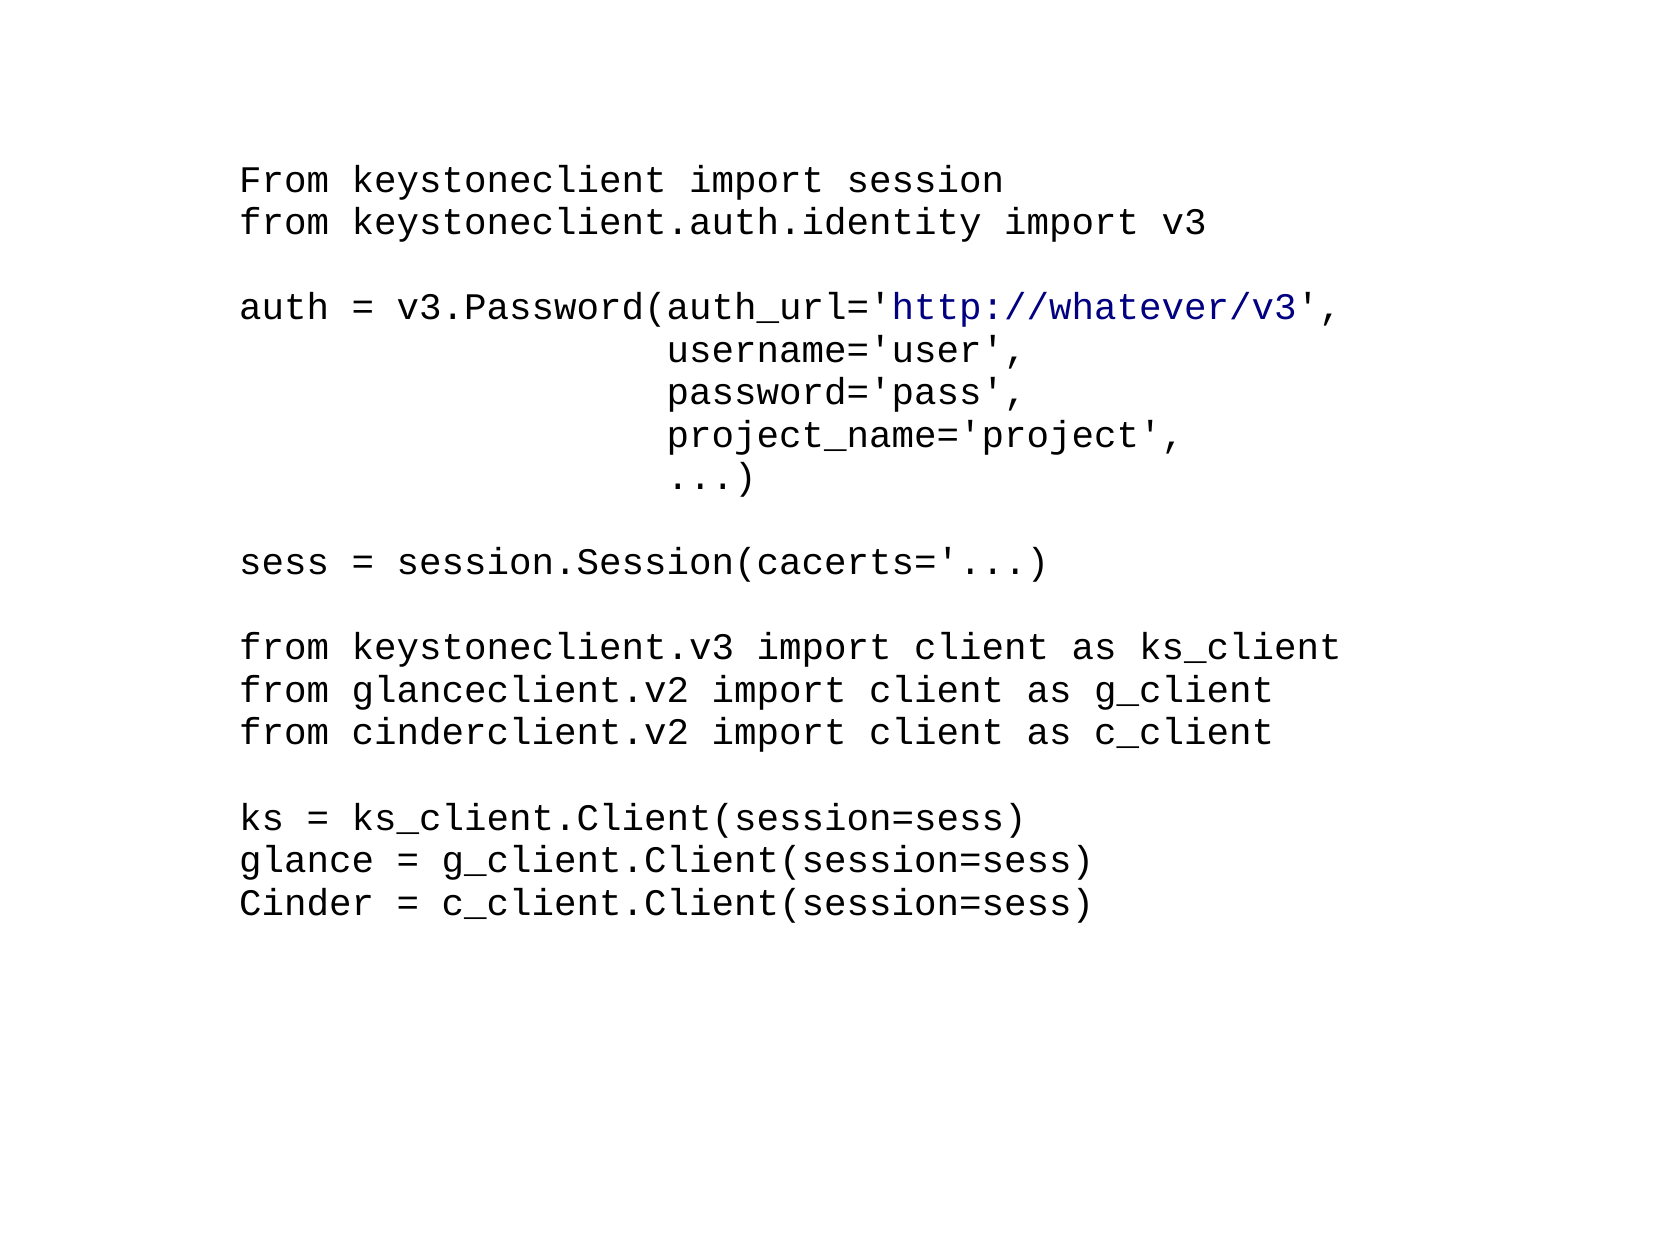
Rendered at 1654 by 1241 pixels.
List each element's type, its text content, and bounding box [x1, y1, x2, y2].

text_box From keystoneclient import session from keystoneclient.auth.identity import v3 auth = v3.Password(auth_url='http://whatever/v3', username='user', password='pass', project_name='project', ...) sess = session.Session(cacerts='...) from keystoneclient.v3 import client as ks_client from glanceclient.v2 import client as g_client from cinderclient.v2 import client as c_client ks = ks_client.Client(session=sess) glance = g_client.Client(session=sess) Cinder = c_client.Client(session=sess) [224, 153, 1380, 977]
